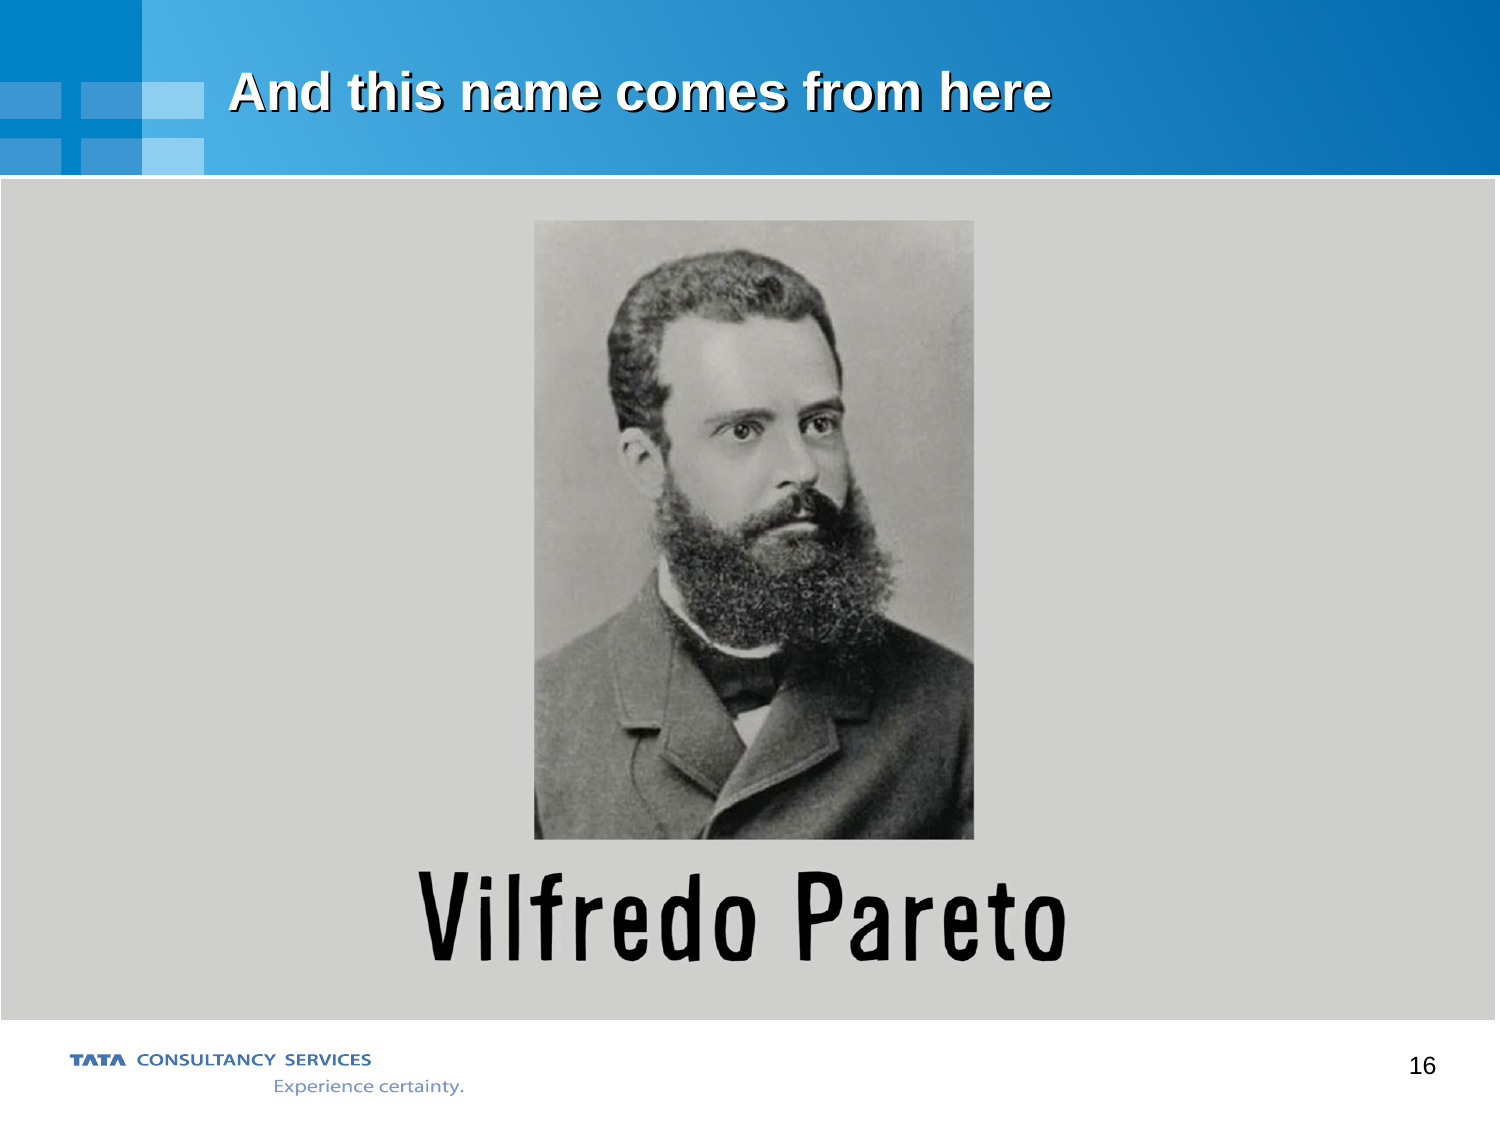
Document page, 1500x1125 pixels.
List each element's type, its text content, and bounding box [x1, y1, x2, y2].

title And this name comes from here [212, 54, 1447, 131]
picture [1, 179, 1495, 1021]
